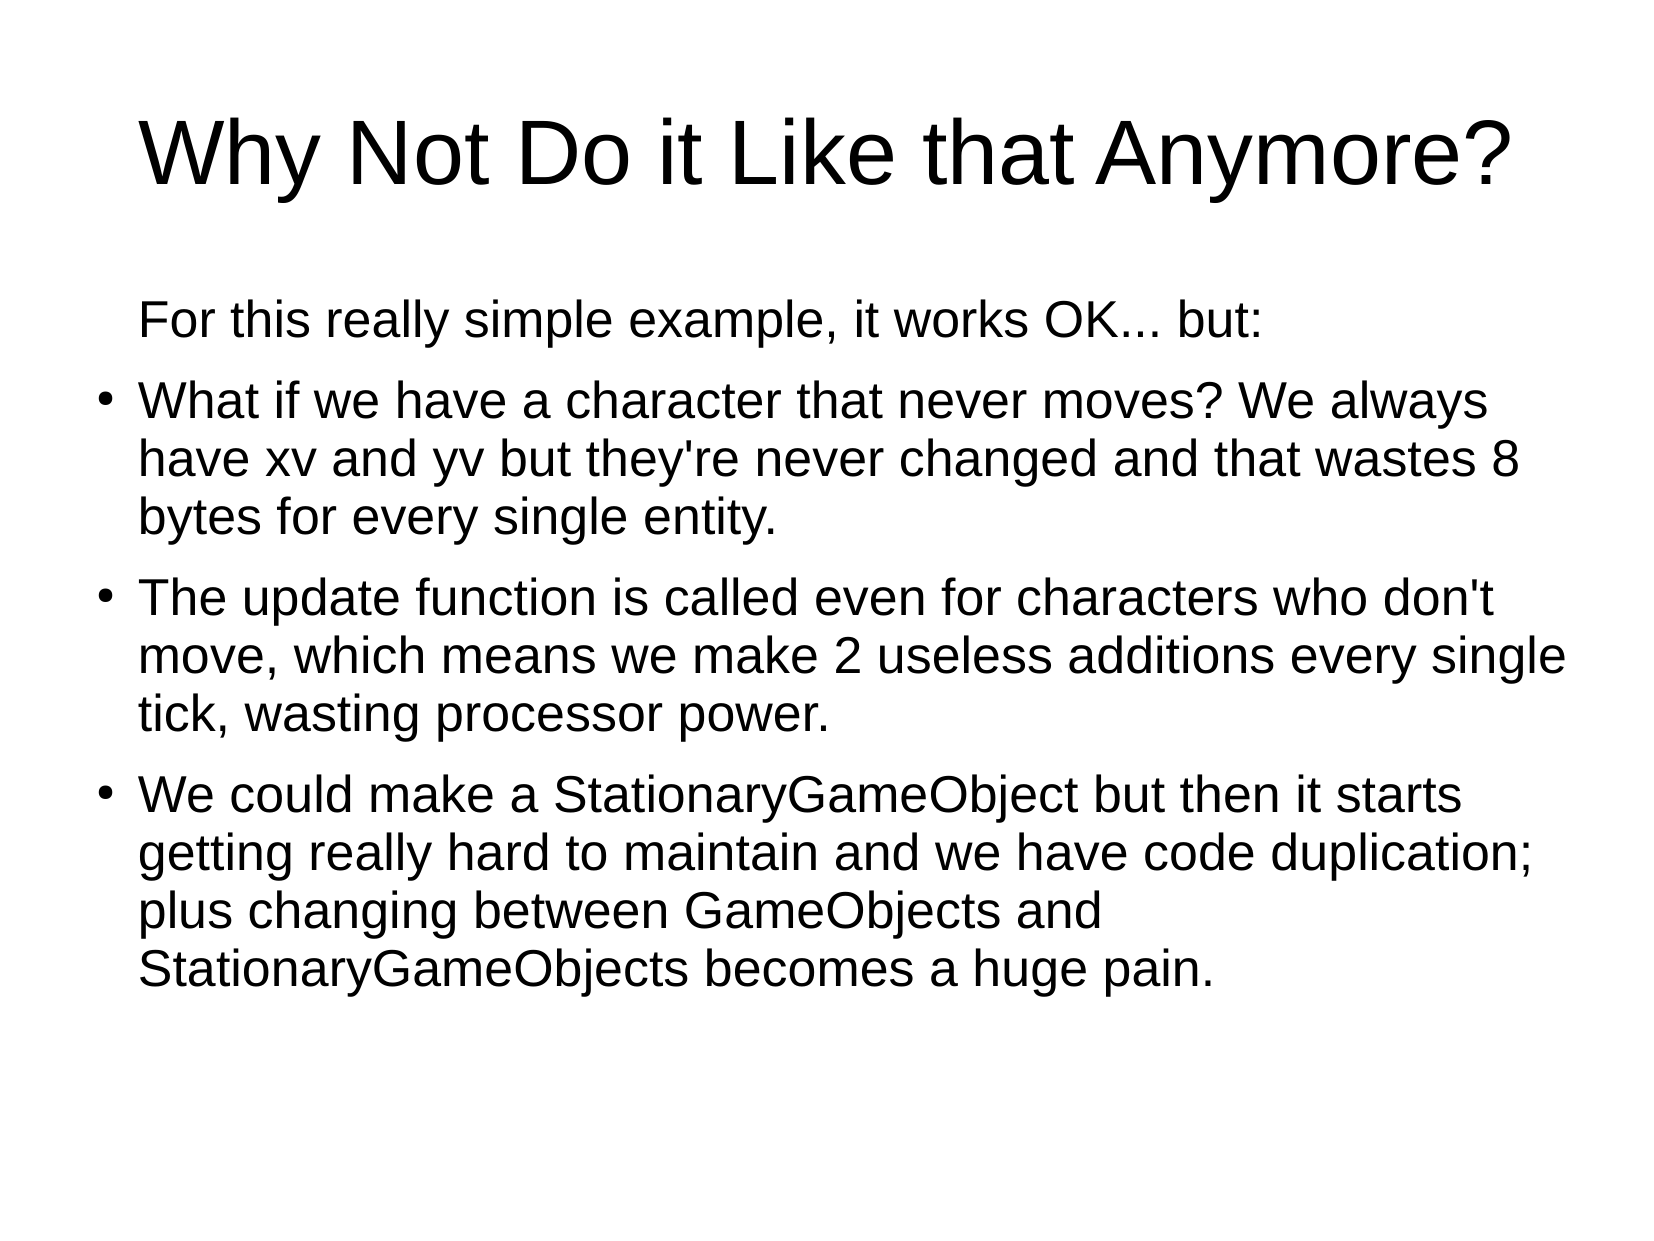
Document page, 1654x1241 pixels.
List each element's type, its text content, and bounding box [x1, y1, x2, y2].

title Why Not Do it Like that Anymore? [82, 49, 1571, 257]
list For this really simple example, it works OK... but: What if we have a character that never moves? We always have xv and yv but they're never changed and that wastes 8 bytes for every single entity. The update function is called even for characters who don't move, which means we make 2 useless additions every single tick, wasting processor power. We could make a StationaryGameObject but then it starts getting really hard to maintain and we have code duplication; plus changing between GameObjects and StationaryGameObjects becomes a huge pain. [82, 290, 1571, 1010]
